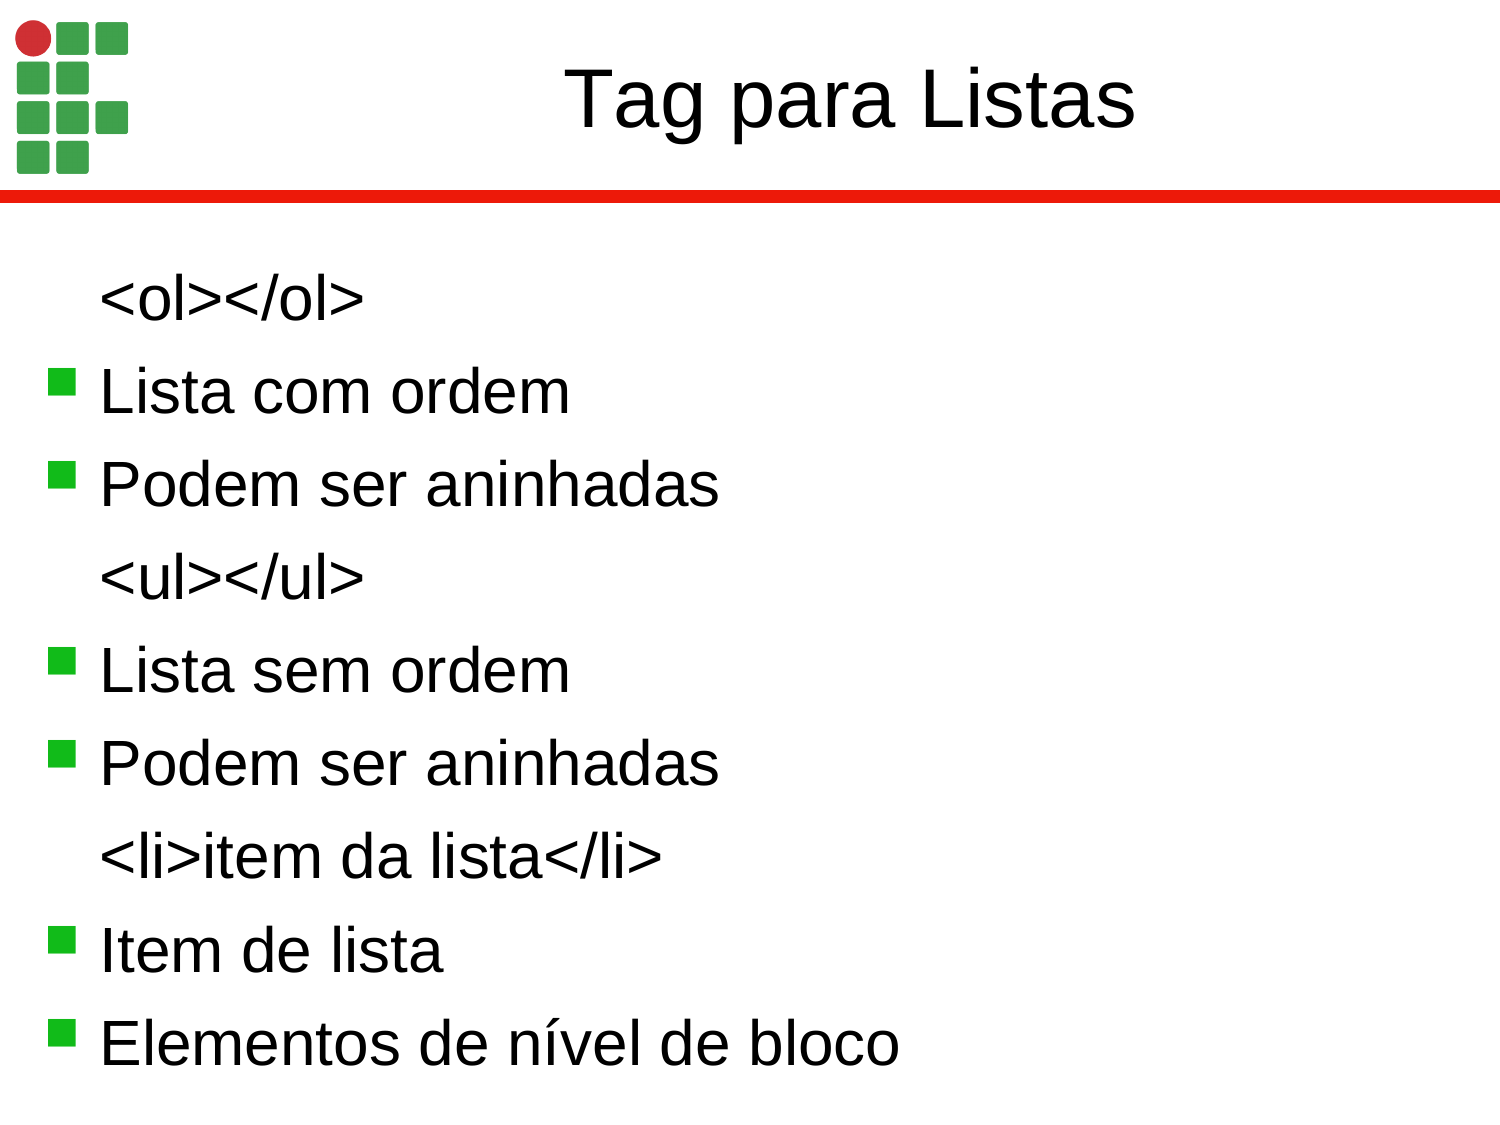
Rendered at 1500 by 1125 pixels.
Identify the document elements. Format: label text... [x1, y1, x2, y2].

title Tag para Listas [230, 0, 1471, 202]
list <ol></ol> Lista com ordem Podem ser aninhadas <ul></ul> Lista sem ordem Podem ser aninhadas <li>item da lista</li> Item de lista Elementos de nível de bloco [29, 207, 1471, 1087]
picture [14, 16, 130, 178]
